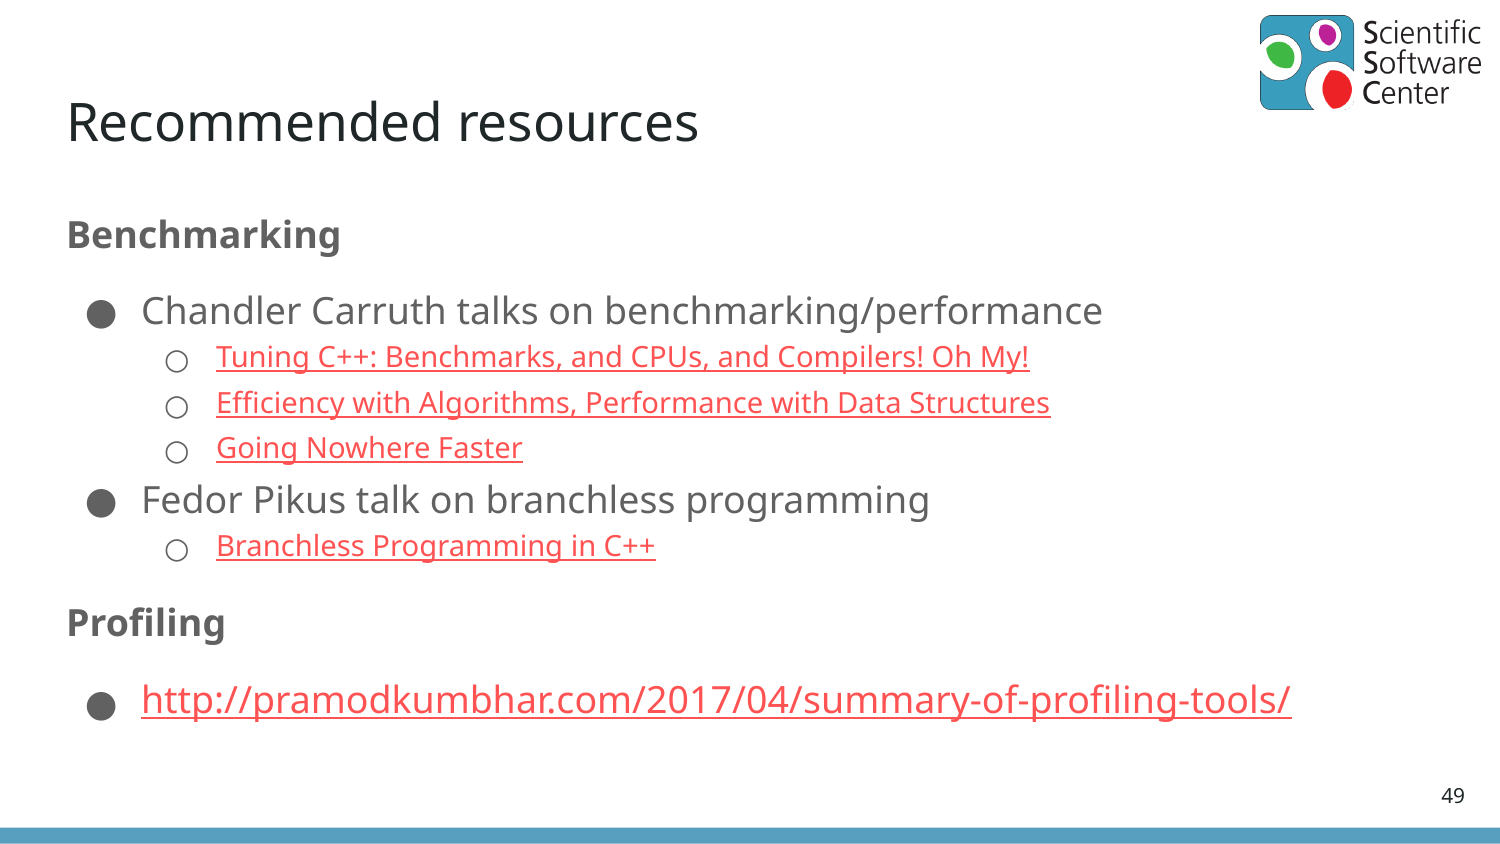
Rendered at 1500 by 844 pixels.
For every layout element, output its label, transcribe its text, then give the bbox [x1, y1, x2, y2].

list Benchmarking Chandler Carruth talks on benchmarking/performance Tuning C++: Benchmarks, and CPUs, and Compilers! Oh My! Efficiency with Algorithms, Performance with Data Structures Going Nowhere Faster Fedor Pikus talk on branchless programming Branchless Programming in C++ Profiling http://pramodkumbhar.com/2017/04/summary-of-profiling-tools/ [51, 189, 1449, 750]
title Recommended resources [51, 72, 1449, 167]
slide_number <number> [1389, 764, 1480, 830]
picture [1260, 15, 1481, 110]
